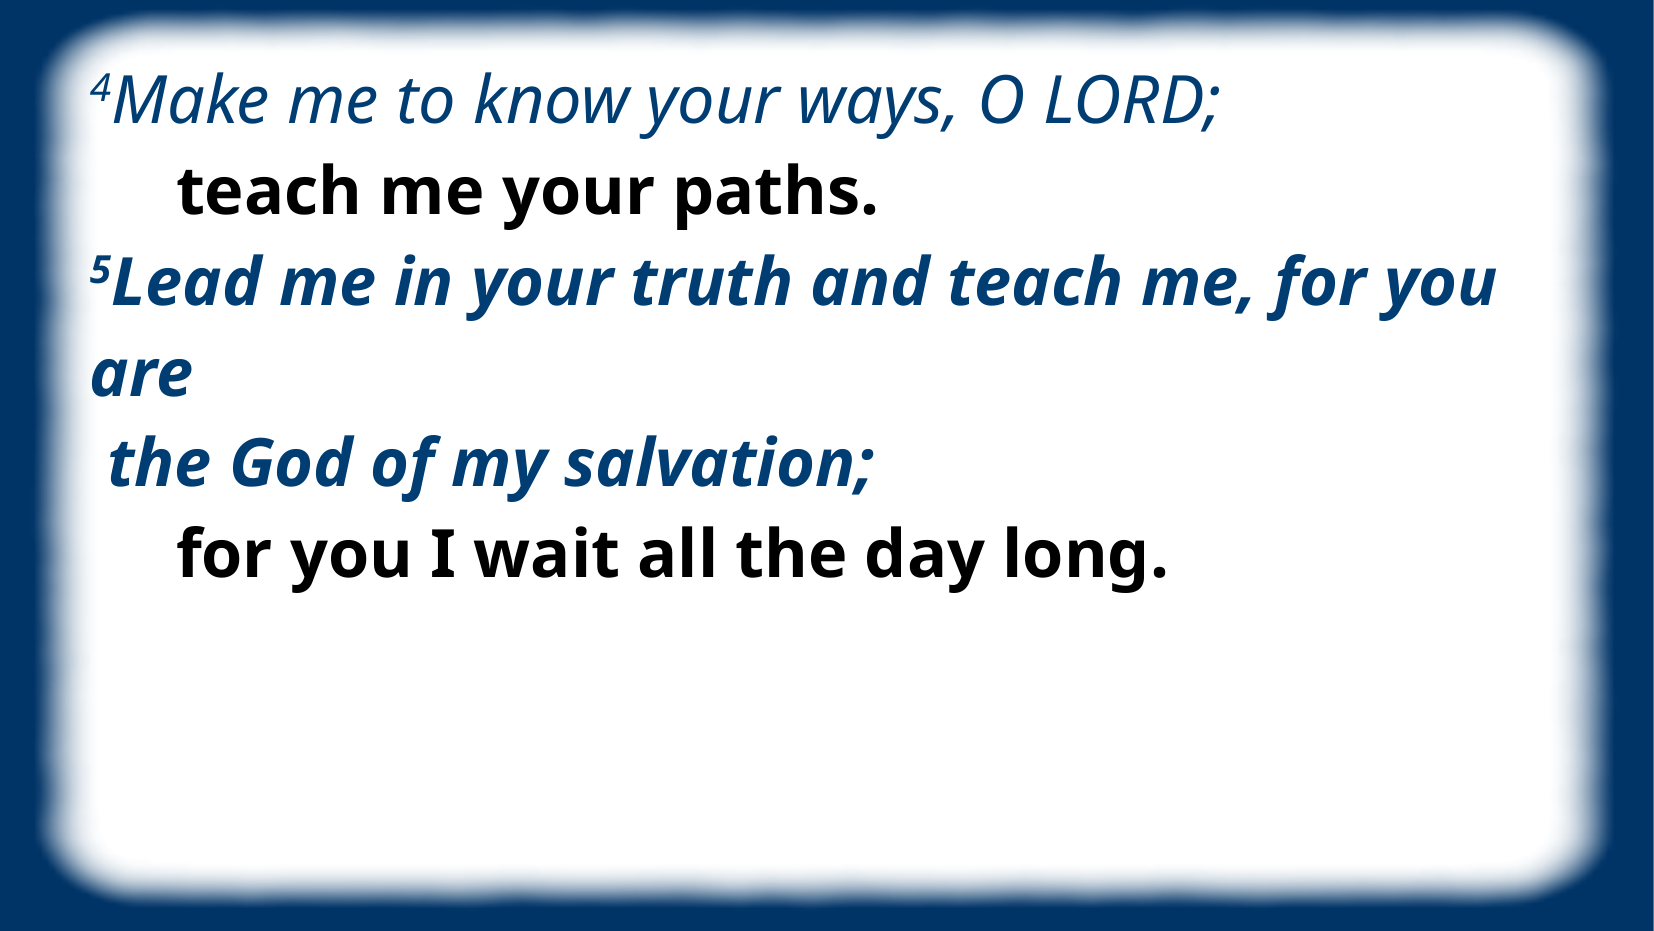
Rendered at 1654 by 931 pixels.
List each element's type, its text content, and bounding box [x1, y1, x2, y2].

picture [0, 0, 1654, 931]
text_box 4Make me to know your ways, O LORD; teach me your paths. 5Lead me in your truth and teach me, for you are the God of my salvation; for you I wait all the day long. [75, 45, 1561, 526]
